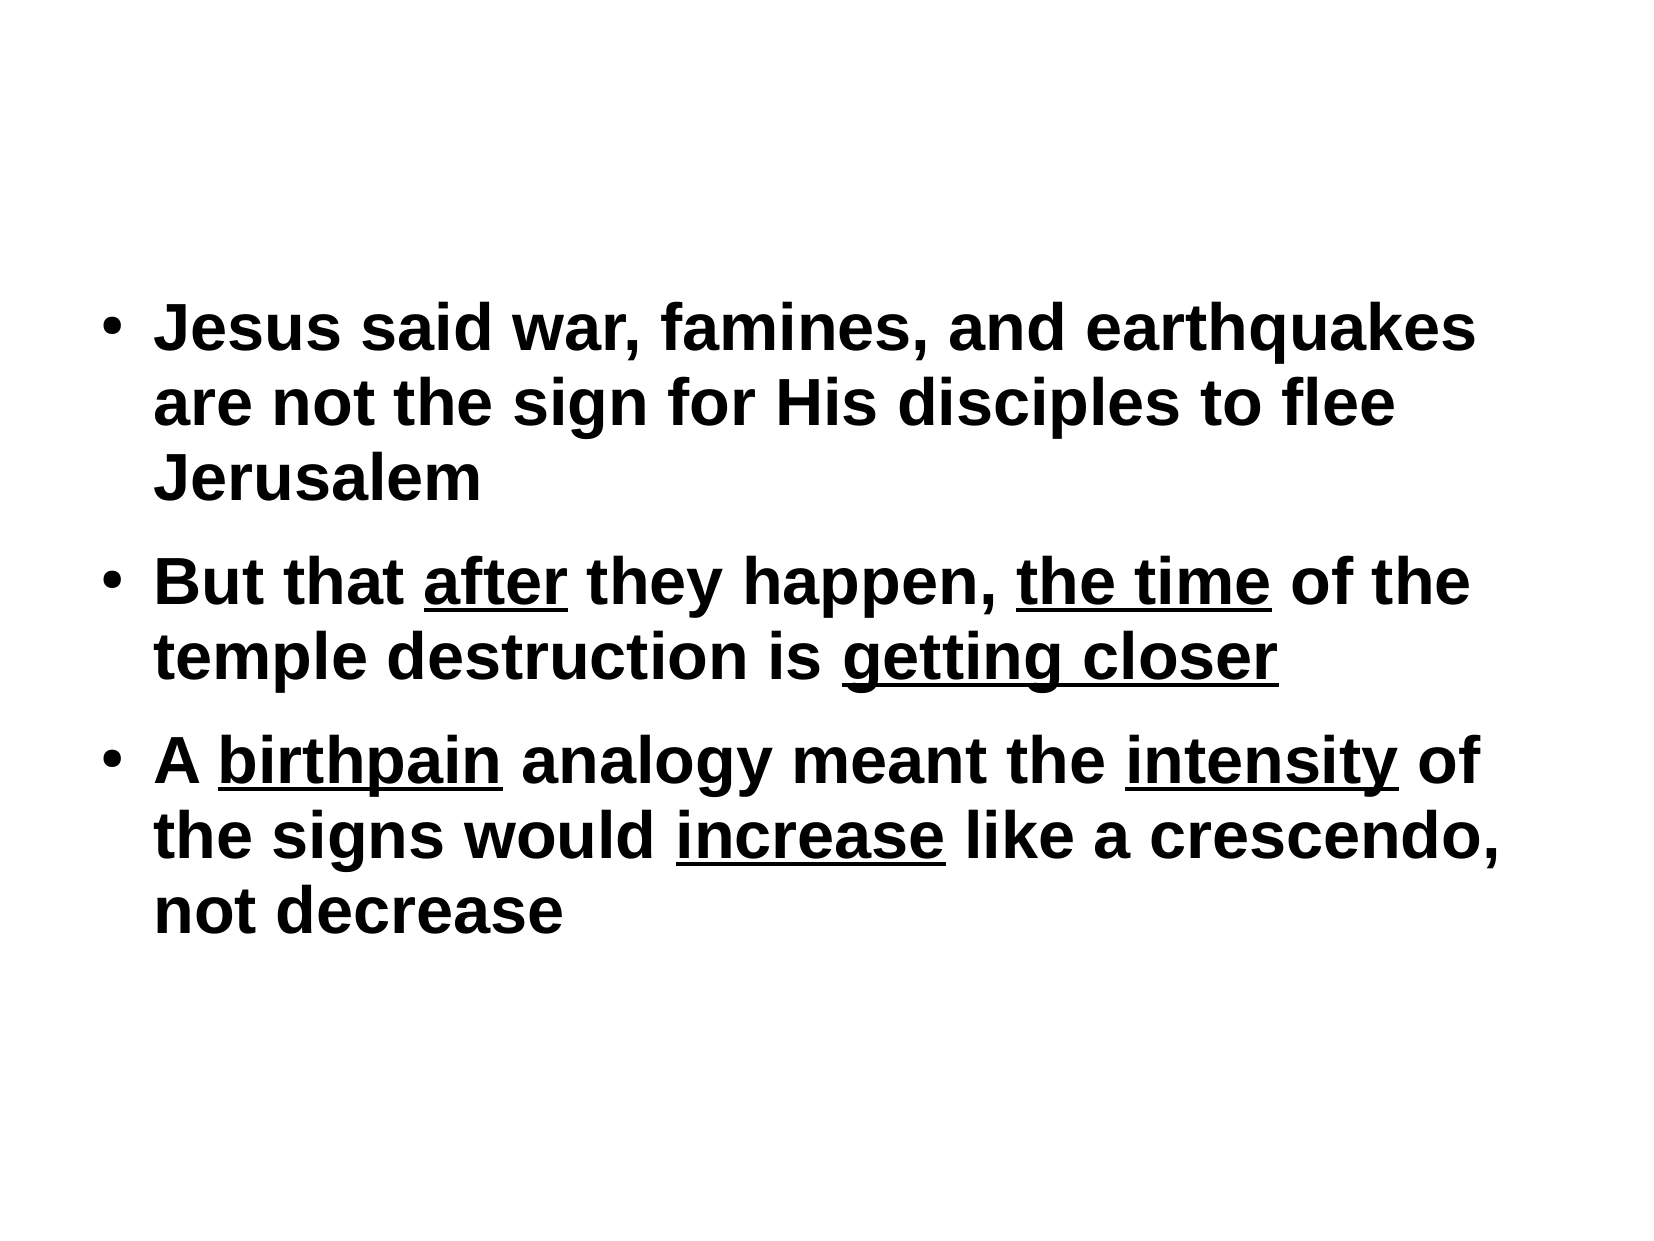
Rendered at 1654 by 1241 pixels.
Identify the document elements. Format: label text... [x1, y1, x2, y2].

list Jesus said war, famines, and earthquakes are not the sign for His disciples to flee Jerusalem But that after they happen, the time of the temple destruction is getting closer A birthpain analogy meant the intensity of the signs would increase like a crescendo, not decrease [82, 290, 1571, 1010]
